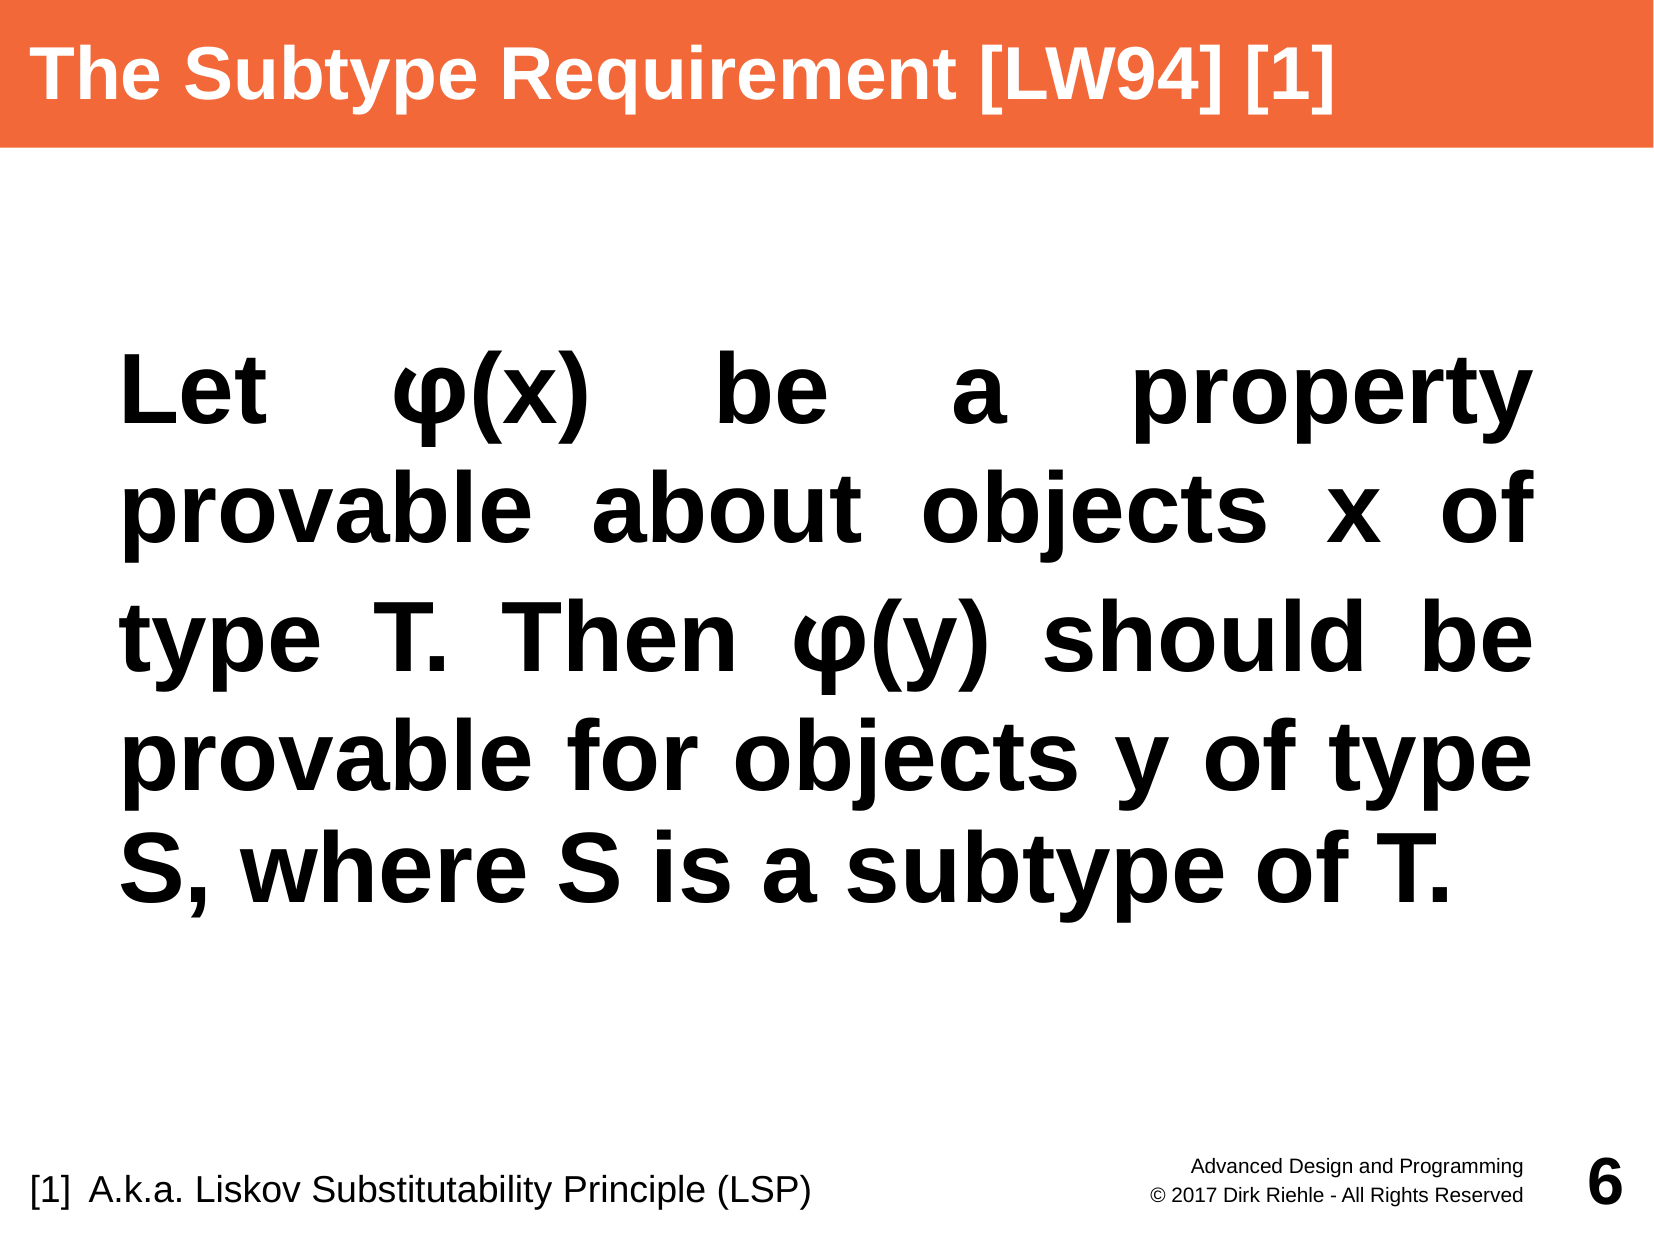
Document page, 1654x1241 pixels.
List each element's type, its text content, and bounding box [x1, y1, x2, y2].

text_box [1] A.k.a. Liskov Substitutability Principle (LSP) [0, 1003, 1182, 1241]
title The Subtype Requirement [LW94] [1] [0, 0, 1654, 148]
subtitle Let φ(x) be a property provable about objects x of type T. Then φ(y) should be provable for objects y of type S, where S is a subtype of T. [29, 177, 1625, 1063]
